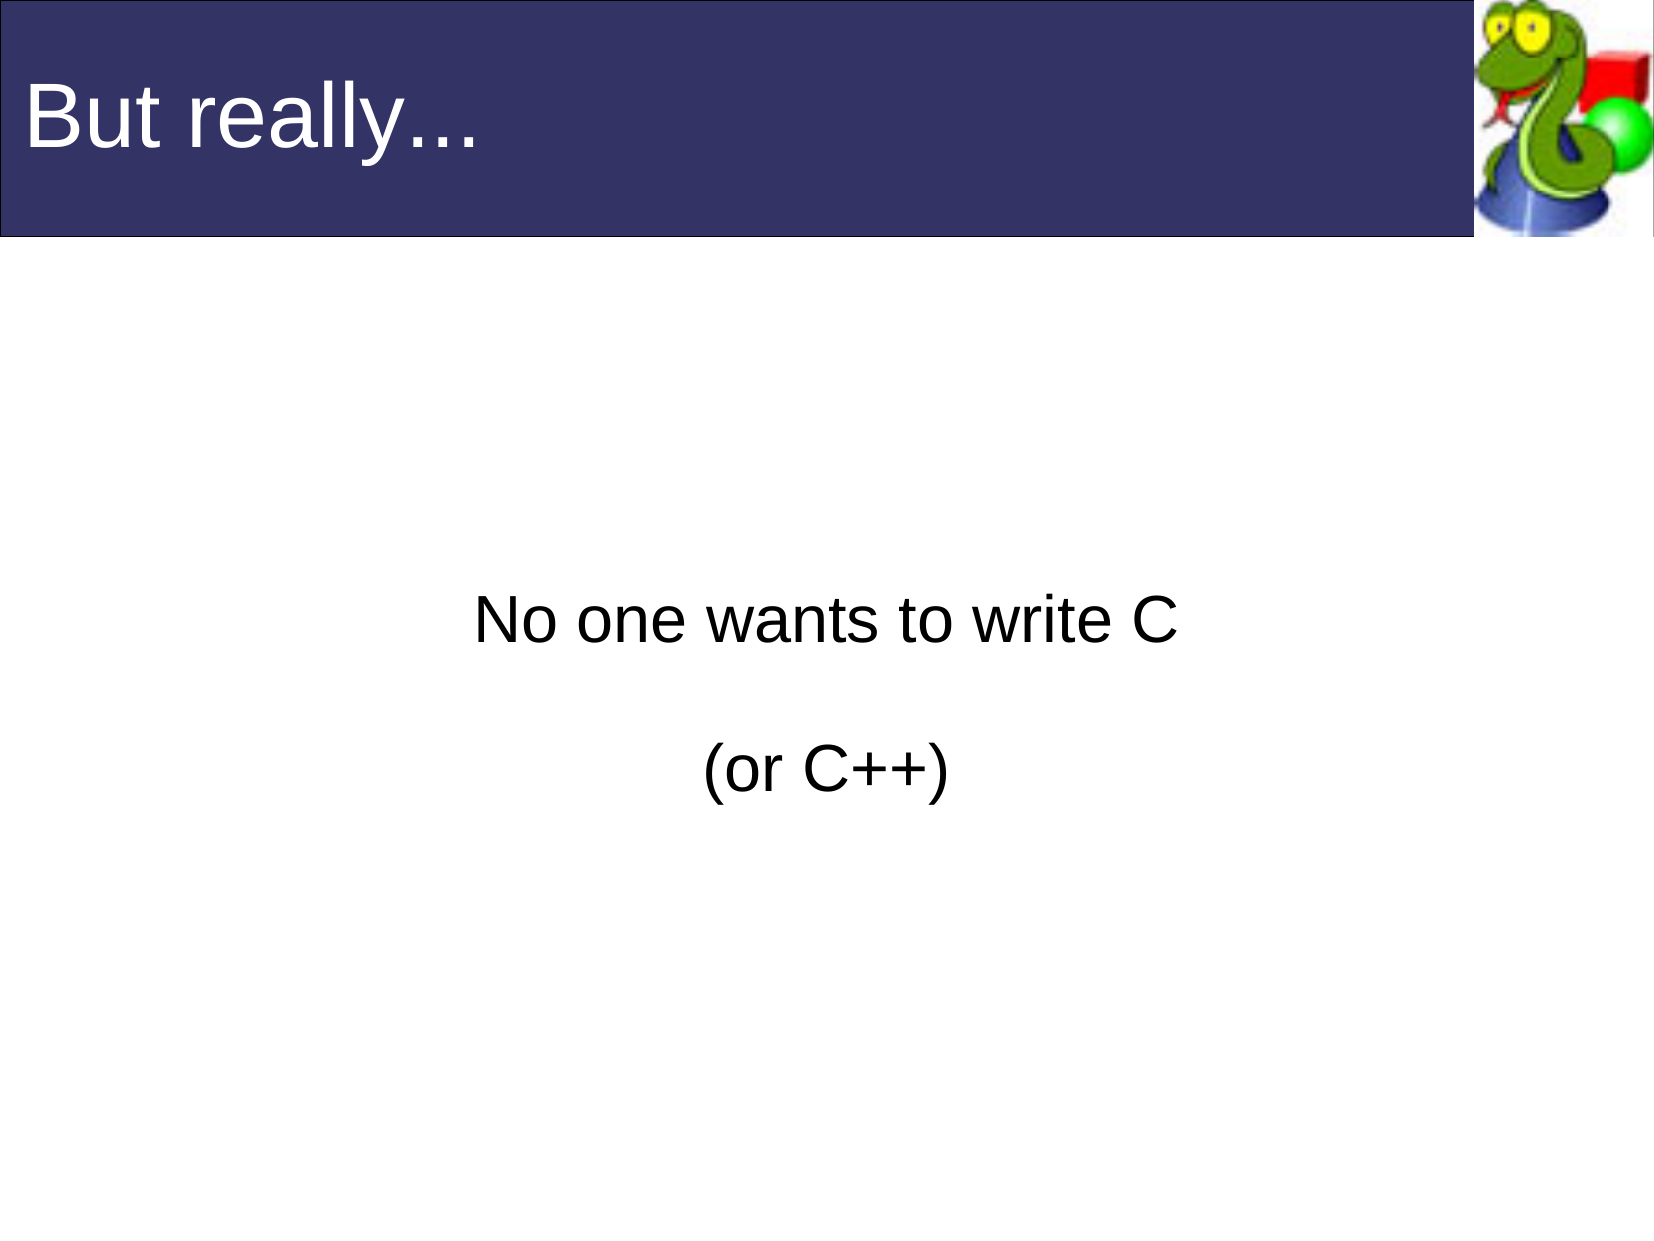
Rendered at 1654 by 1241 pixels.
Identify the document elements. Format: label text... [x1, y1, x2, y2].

picture [1474, 0, 1654, 237]
title But really... [23, 19, 1477, 212]
subtitle No one wants to write C (or C++) [88, 450, 1565, 938]
